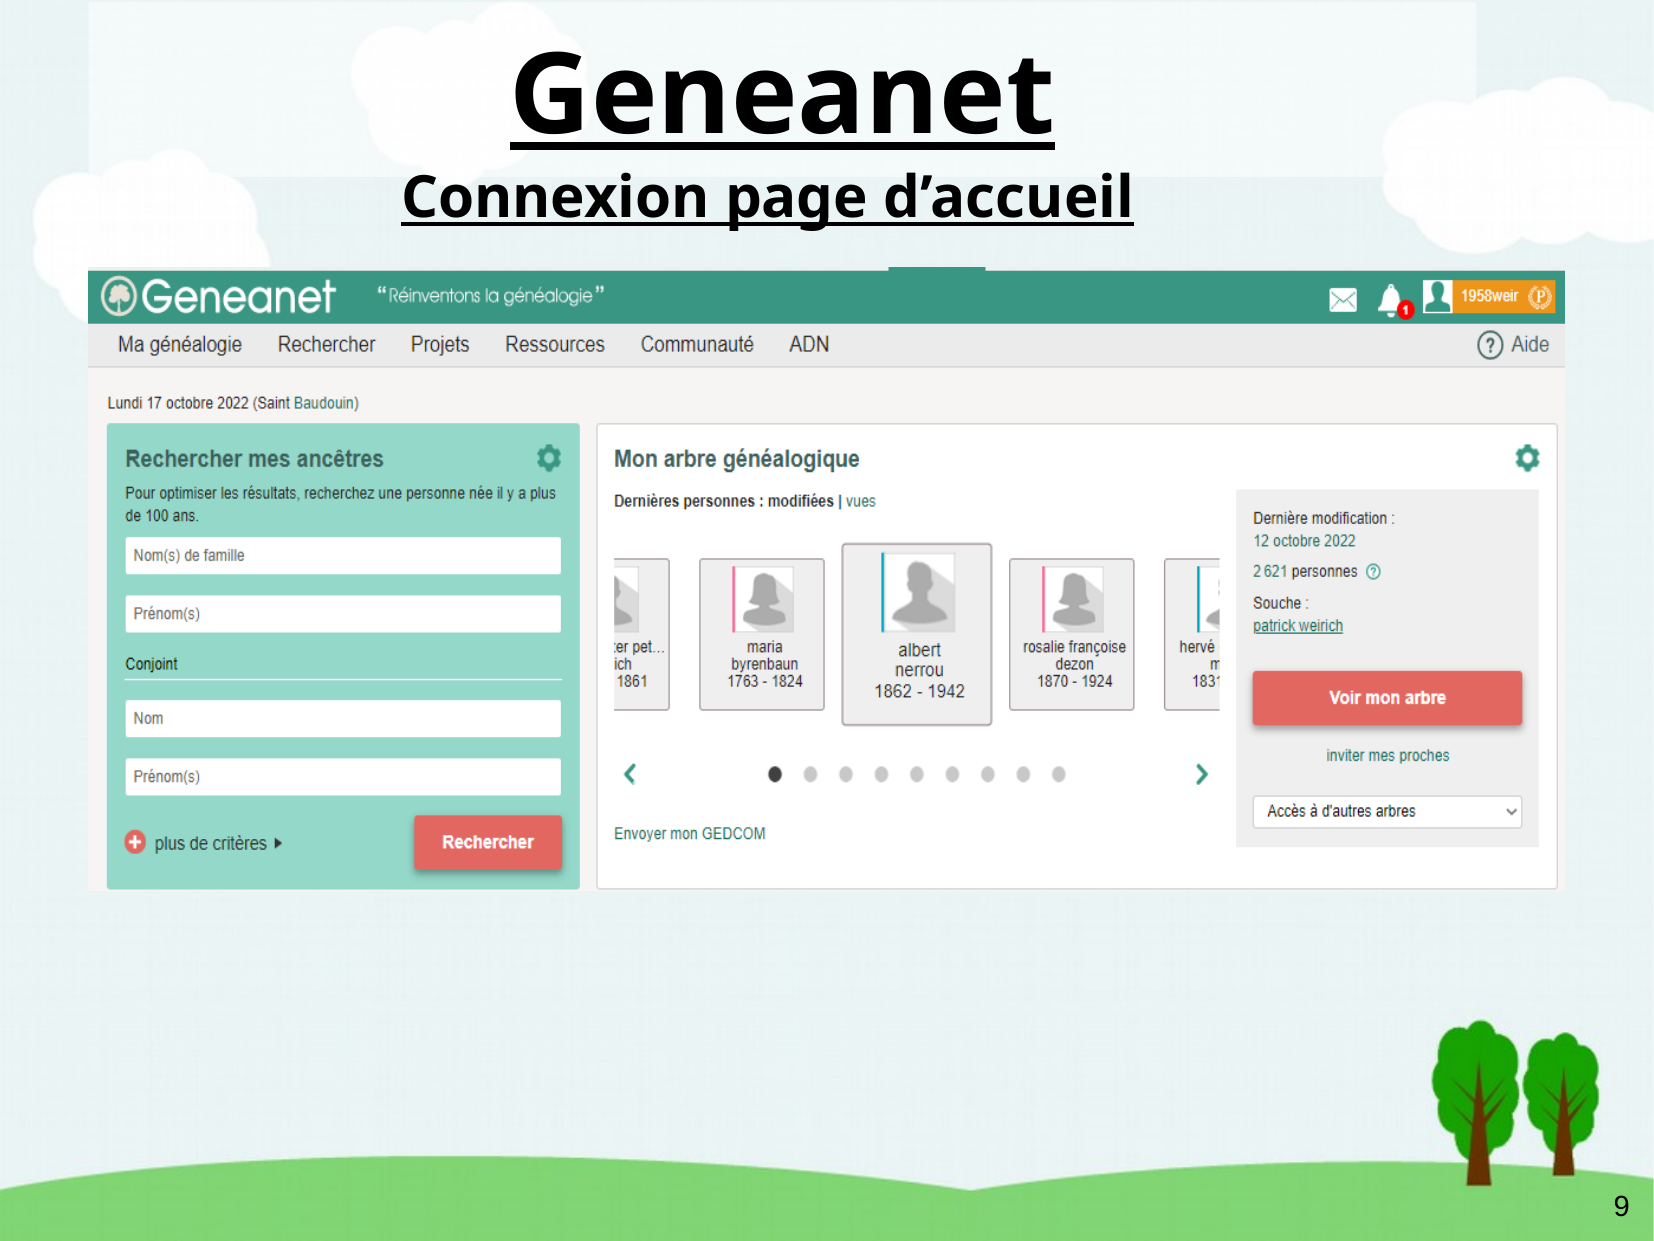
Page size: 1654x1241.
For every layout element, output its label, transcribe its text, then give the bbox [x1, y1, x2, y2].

title Geneanet [88, 2, 1477, 147]
picture [0, 0, 1654, 1241]
text_box Connexion page d’accueil [0, 147, 1536, 296]
